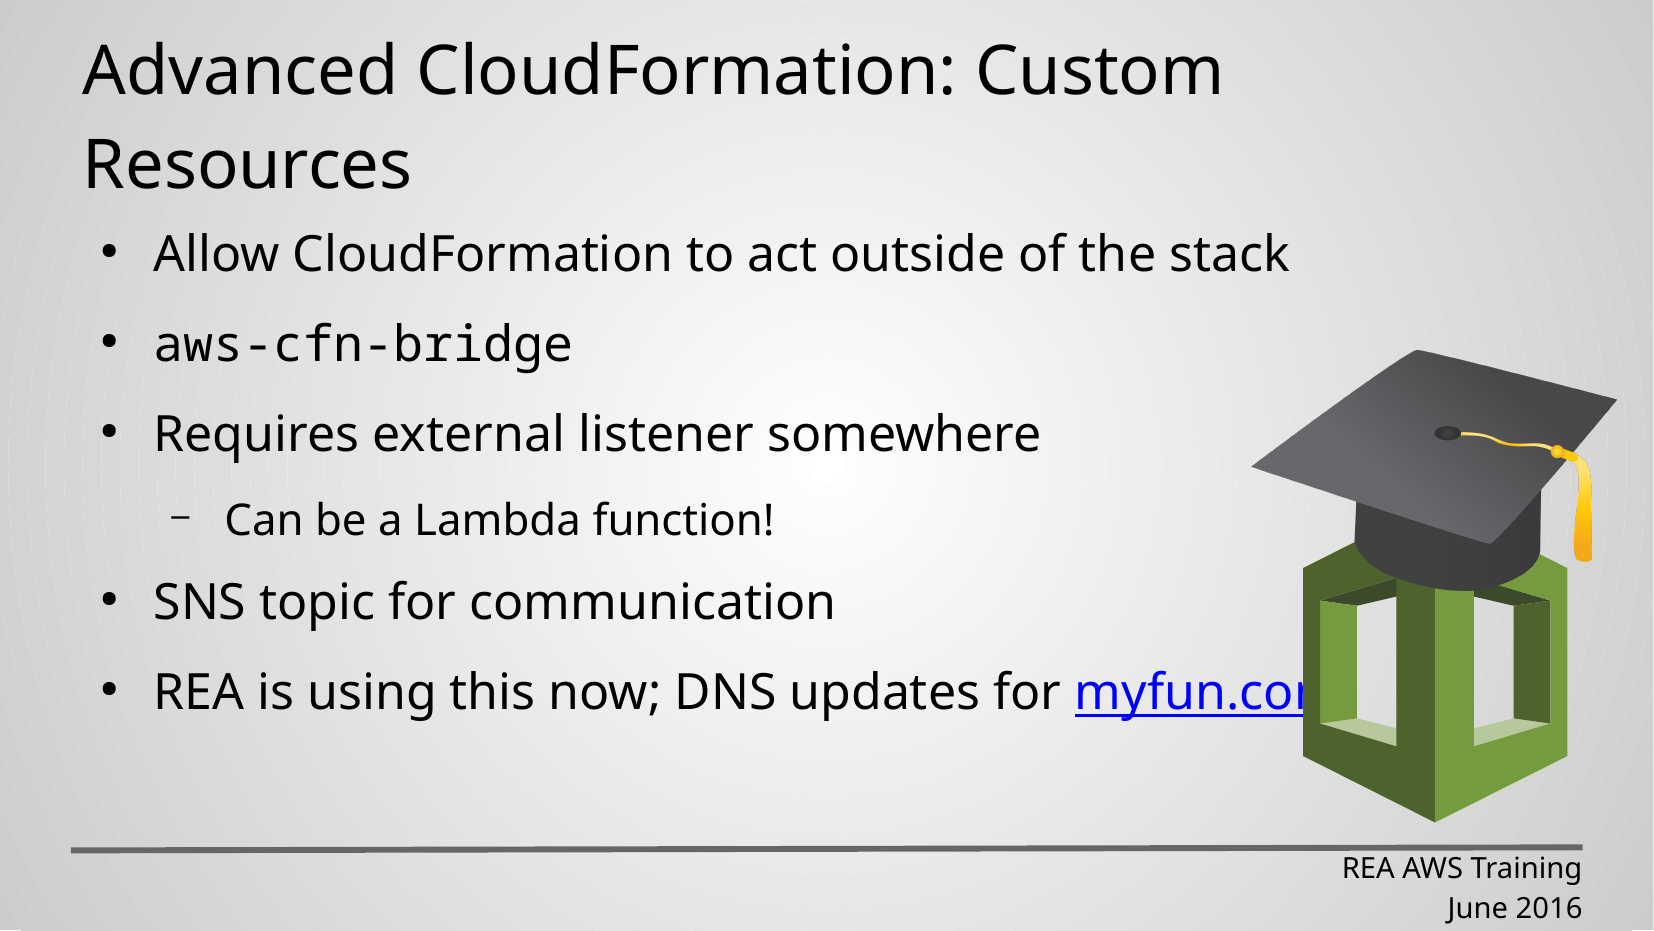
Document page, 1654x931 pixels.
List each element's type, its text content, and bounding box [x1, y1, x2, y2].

picture [1251, 350, 1617, 827]
title Advanced CloudFormation: Custom Resources [82, 37, 1571, 193]
list Allow CloudFormation to act outside of the stack aws-cfn-bridge Requires external listener somewhere Can be a Lambda function! SNS topic for communication REA is using this now; DNS updates for myfun.com [82, 217, 1571, 827]
